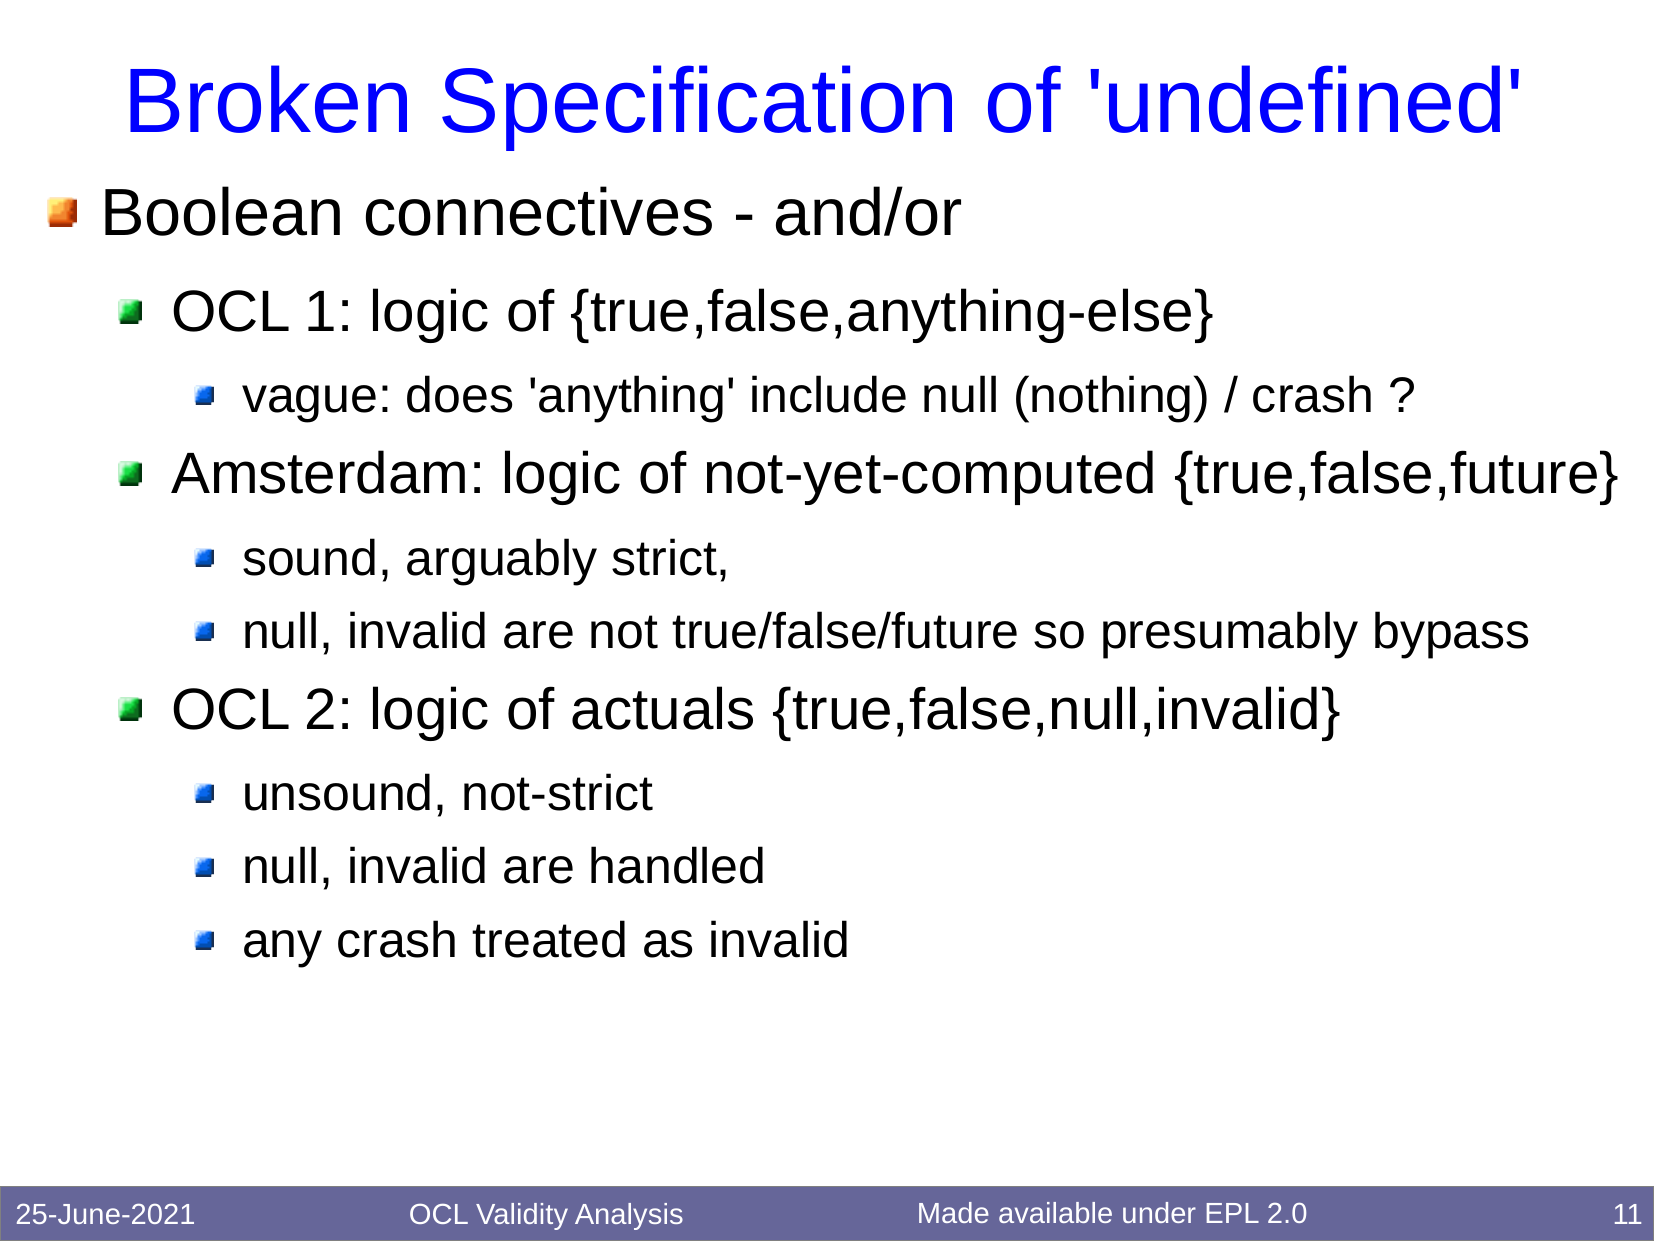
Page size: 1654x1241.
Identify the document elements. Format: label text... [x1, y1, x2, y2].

title Broken Specification of 'undefined' [31, 24, 1617, 174]
list Boolean connectives - and/or OCL 1: logic of {true,false,anything-else} vague: does 'anything' include null (nothing) / crash ? Amsterdam: logic of not-yet-computed {true,false,future} sound, arguably strict, null, invalid are not true/false/future so presumably bypass OCL 2: logic of actuals {true,false,null,invalid} unsound, not-strict null, invalid are handled any crash treated as invalid [29, 174, 1654, 1179]
